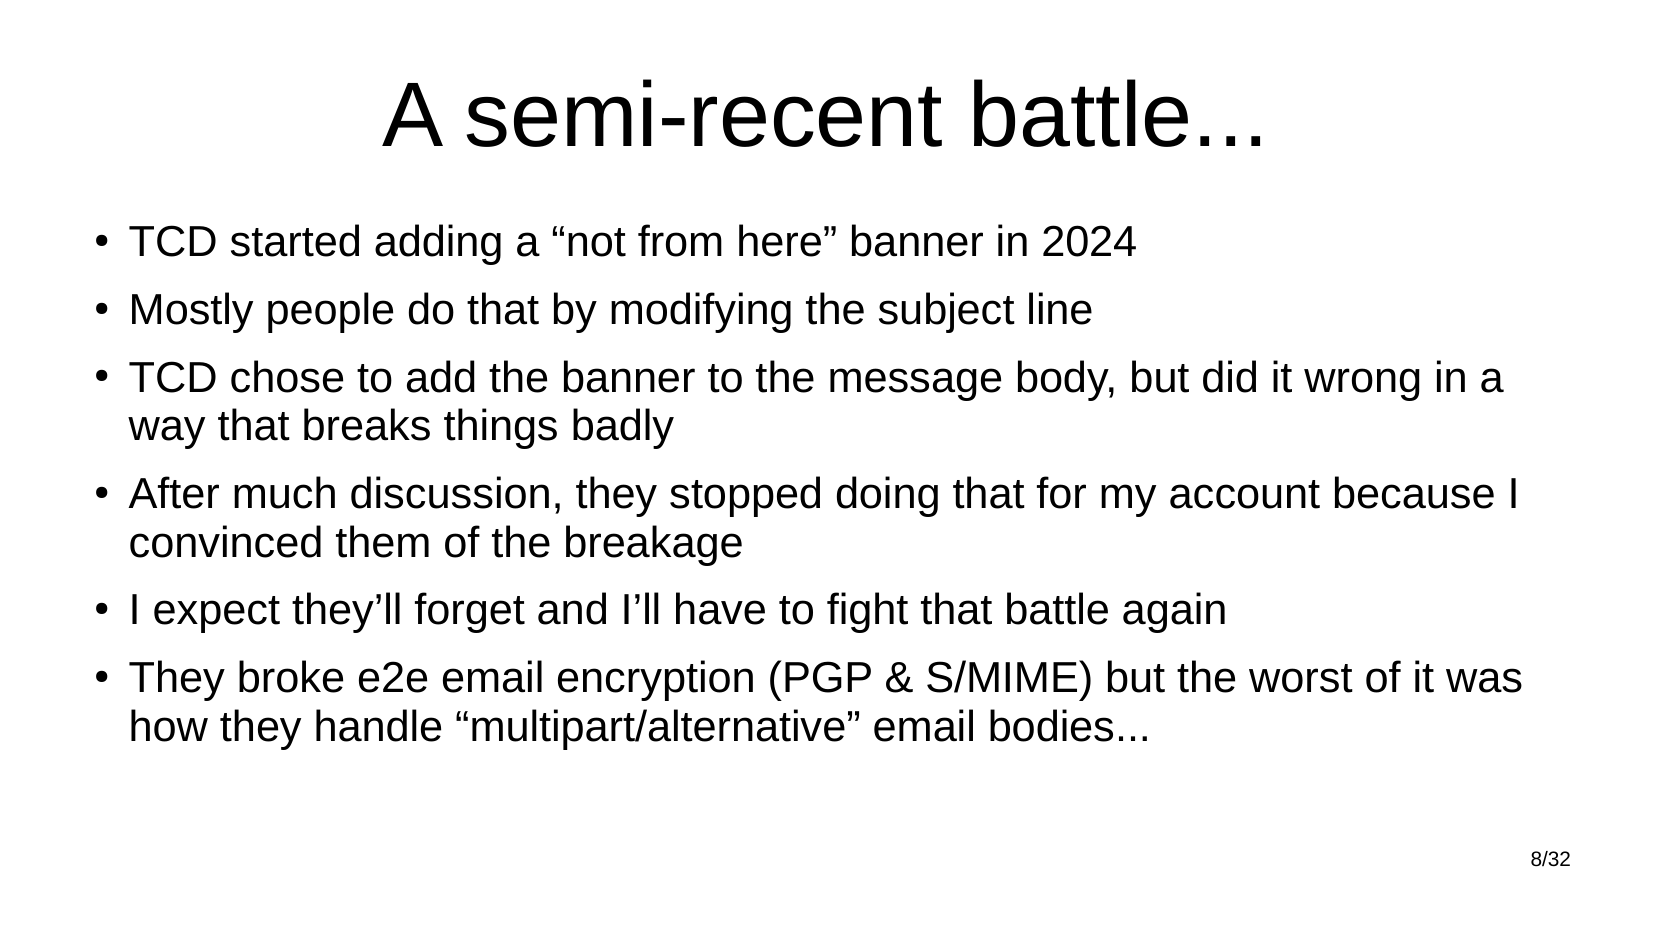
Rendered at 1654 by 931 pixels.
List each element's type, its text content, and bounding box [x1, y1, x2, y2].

title A semi-recent battle... [82, 37, 1571, 193]
list TCD started adding a “not from here” banner in 2024 Mostly people do that by modifying the subject line TCD chose to add the banner to the message body, but did it wrong in a way that breaks things badly After much discussion, they stopped doing that for my account because I convinced them of the breakage I expect they’ll forget and I’ll have to fight that battle again They broke e2e email encryption (PGP & S/MIME) but the worst of it was how they handle “multipart/alternative” email bodies... [82, 217, 1571, 758]
